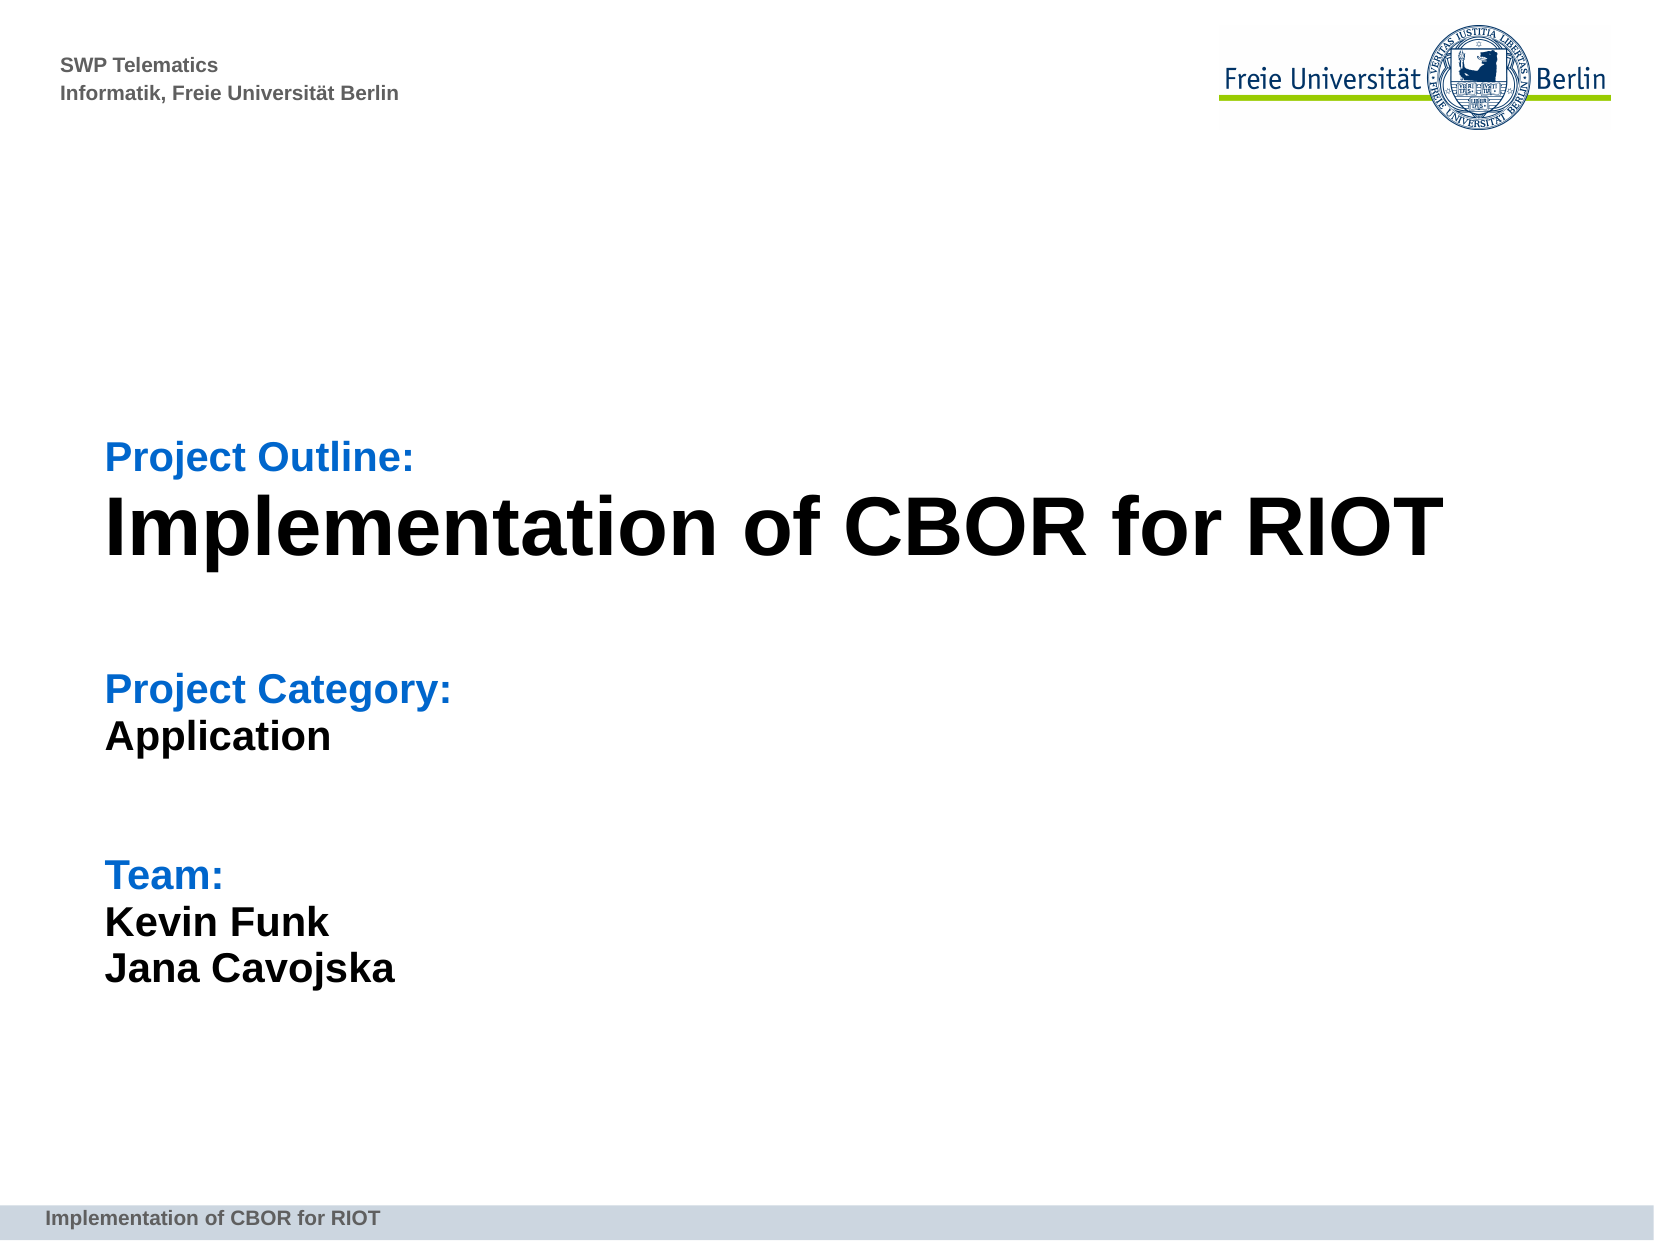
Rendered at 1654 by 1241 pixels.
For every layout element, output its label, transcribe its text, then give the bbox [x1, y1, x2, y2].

subtitle Project Outline: Implementation of CBOR for RIOT Project Category: Application Team: Kevin Funk Jana Cavojska [45, 352, 1609, 1073]
picture [1219, 25, 1611, 130]
